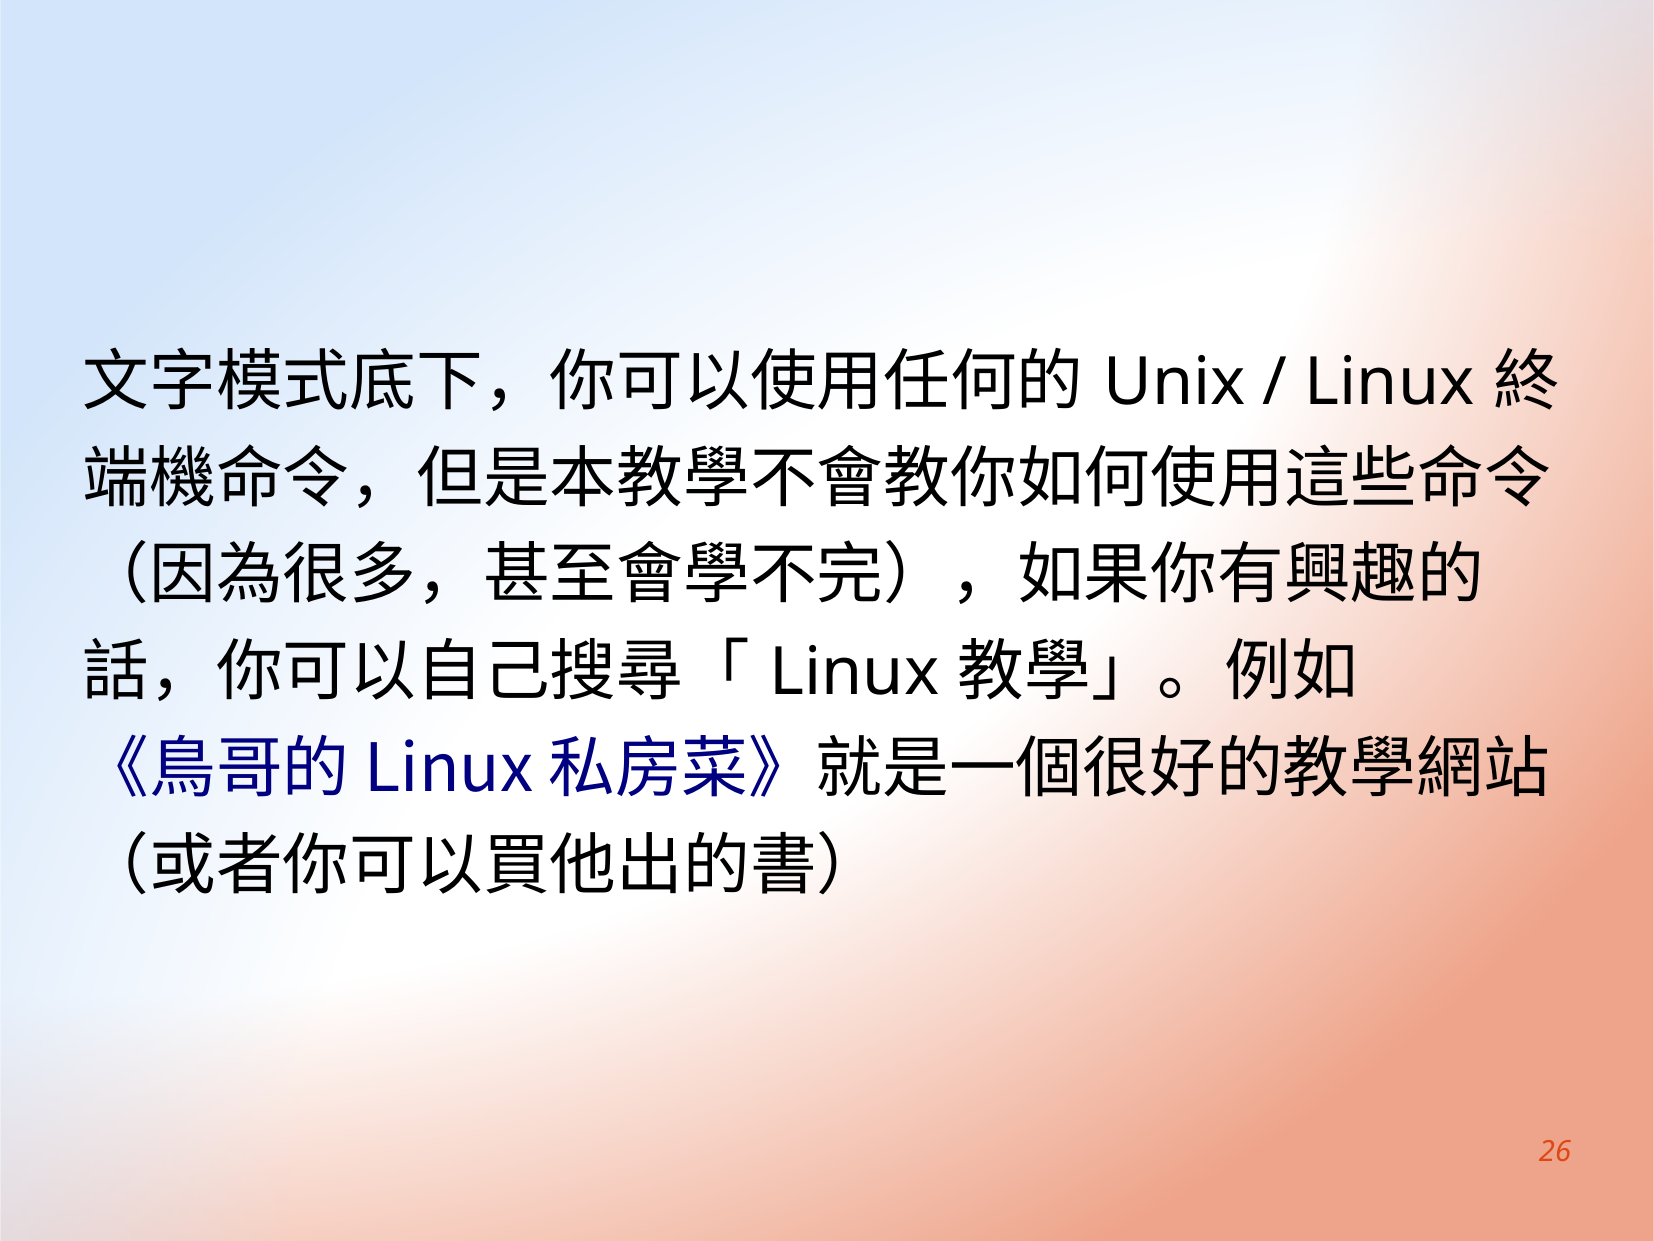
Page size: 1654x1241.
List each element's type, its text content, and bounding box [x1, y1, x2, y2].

picture [0, 0, 1654, 1241]
subtitle 文字模式底下，你可以使用任何的Unix / Linux終端機命令，但是本教學不會教你如何使用這些命令（因為很多，甚至會學不完），如果你有興趣的話，你可以自己搜尋「Linux教學」。例如《鳥哥的 Linux 私房菜》就是一個很好的教學網站（或者你可以買他出的書） [82, 49, 1571, 1186]
